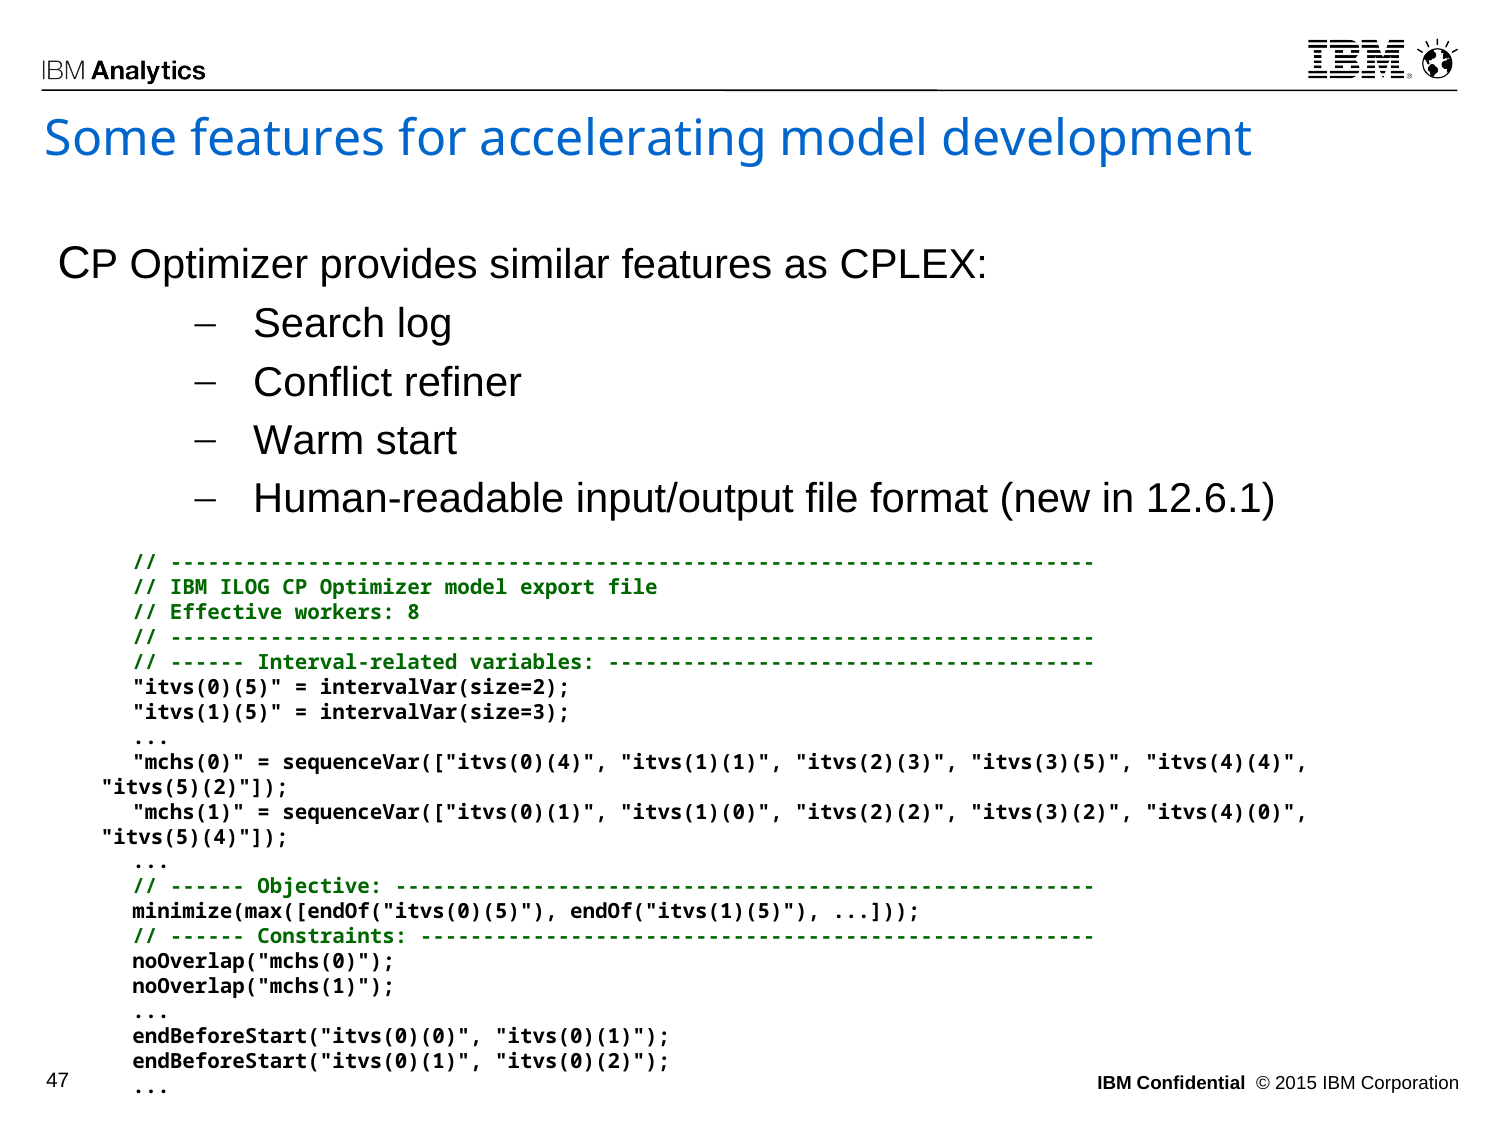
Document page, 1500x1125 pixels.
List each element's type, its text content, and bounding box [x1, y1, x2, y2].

title Some features for accelerating model development [29, 97, 1500, 203]
list CP Optimizer provides similar features as CPLEX: Search log Conflict refiner Warm start Human-readable input/output file format (new in 12.6.1) // -------------------------------------------------------------------------- // IBM ILOG CP Optimizer model export file // Effective workers: 8 // -------------------------------------------------------------------------- // ------ Interval-related variables: --------------------------------------- "itvs(0)(5)" = intervalVar(size=2); "itvs(1)(5)" = intervalVar(size=3); ... "mchs(0)" = sequenceVar(["itvs(0)(4)", "itvs(1)(1)", "itvs(2)(3)", "itvs(3)(5)", "itvs(4)(4)", "itvs(5)(2)"]); "mchs(1)" = sequenceVar(["itvs(0)(1)", "itvs(1)(0)", "itvs(2)(2)", "itvs(3)(2)", "itvs(4)(0)", "itvs(5)(4)"]); ... // ------ Objective: -------------------------------------------------------- minimize(max([endOf("itvs(0)(5)"), endOf("itvs(1)(5)"), ...])); // ------ Constraints: ------------------------------------------------------ noOverlap("mchs(0)"); noOverlap("mchs(1)"); ... endBeforeStart("itvs(0)(0)", "itvs(0)(1)"); endBeforeStart("itvs(0)(1)", "itvs(0)(2)"); ... [29, 224, 1426, 1066]
picture [1294, 24, 1469, 91]
picture [24, 42, 224, 99]
